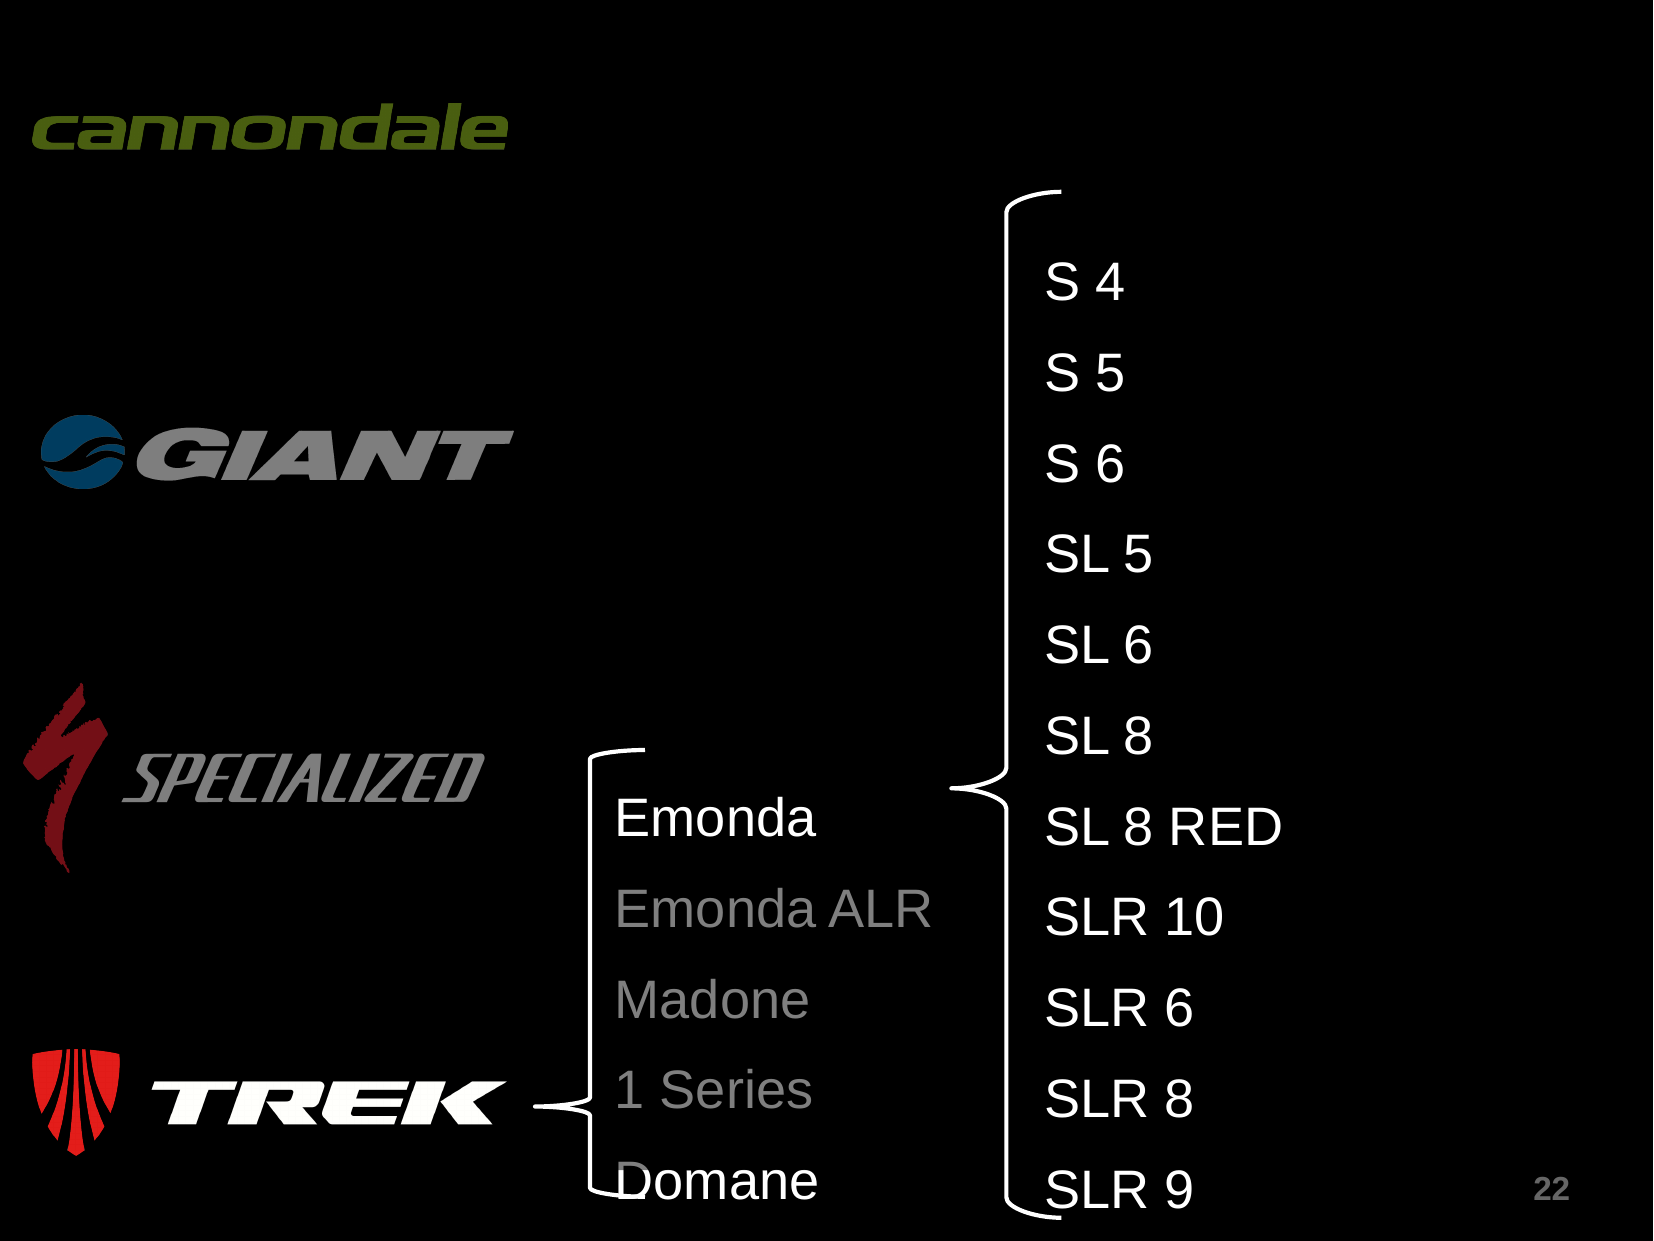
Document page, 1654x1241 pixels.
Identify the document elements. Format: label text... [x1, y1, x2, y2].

text_box S 4 S 5 S 6 SL 5 SL 6 SL 8 SL 8 RED SLR 10 SLR 6 SLR 8 SLR 9 [1029, 213, 1300, 1201]
text_box [0, 45, 524, 886]
text_box Emonda Emonda ALR Madone 1 Series Domane [599, 750, 991, 1197]
picture [32, 1049, 508, 1156]
text_box [615, 840, 952, 1171]
